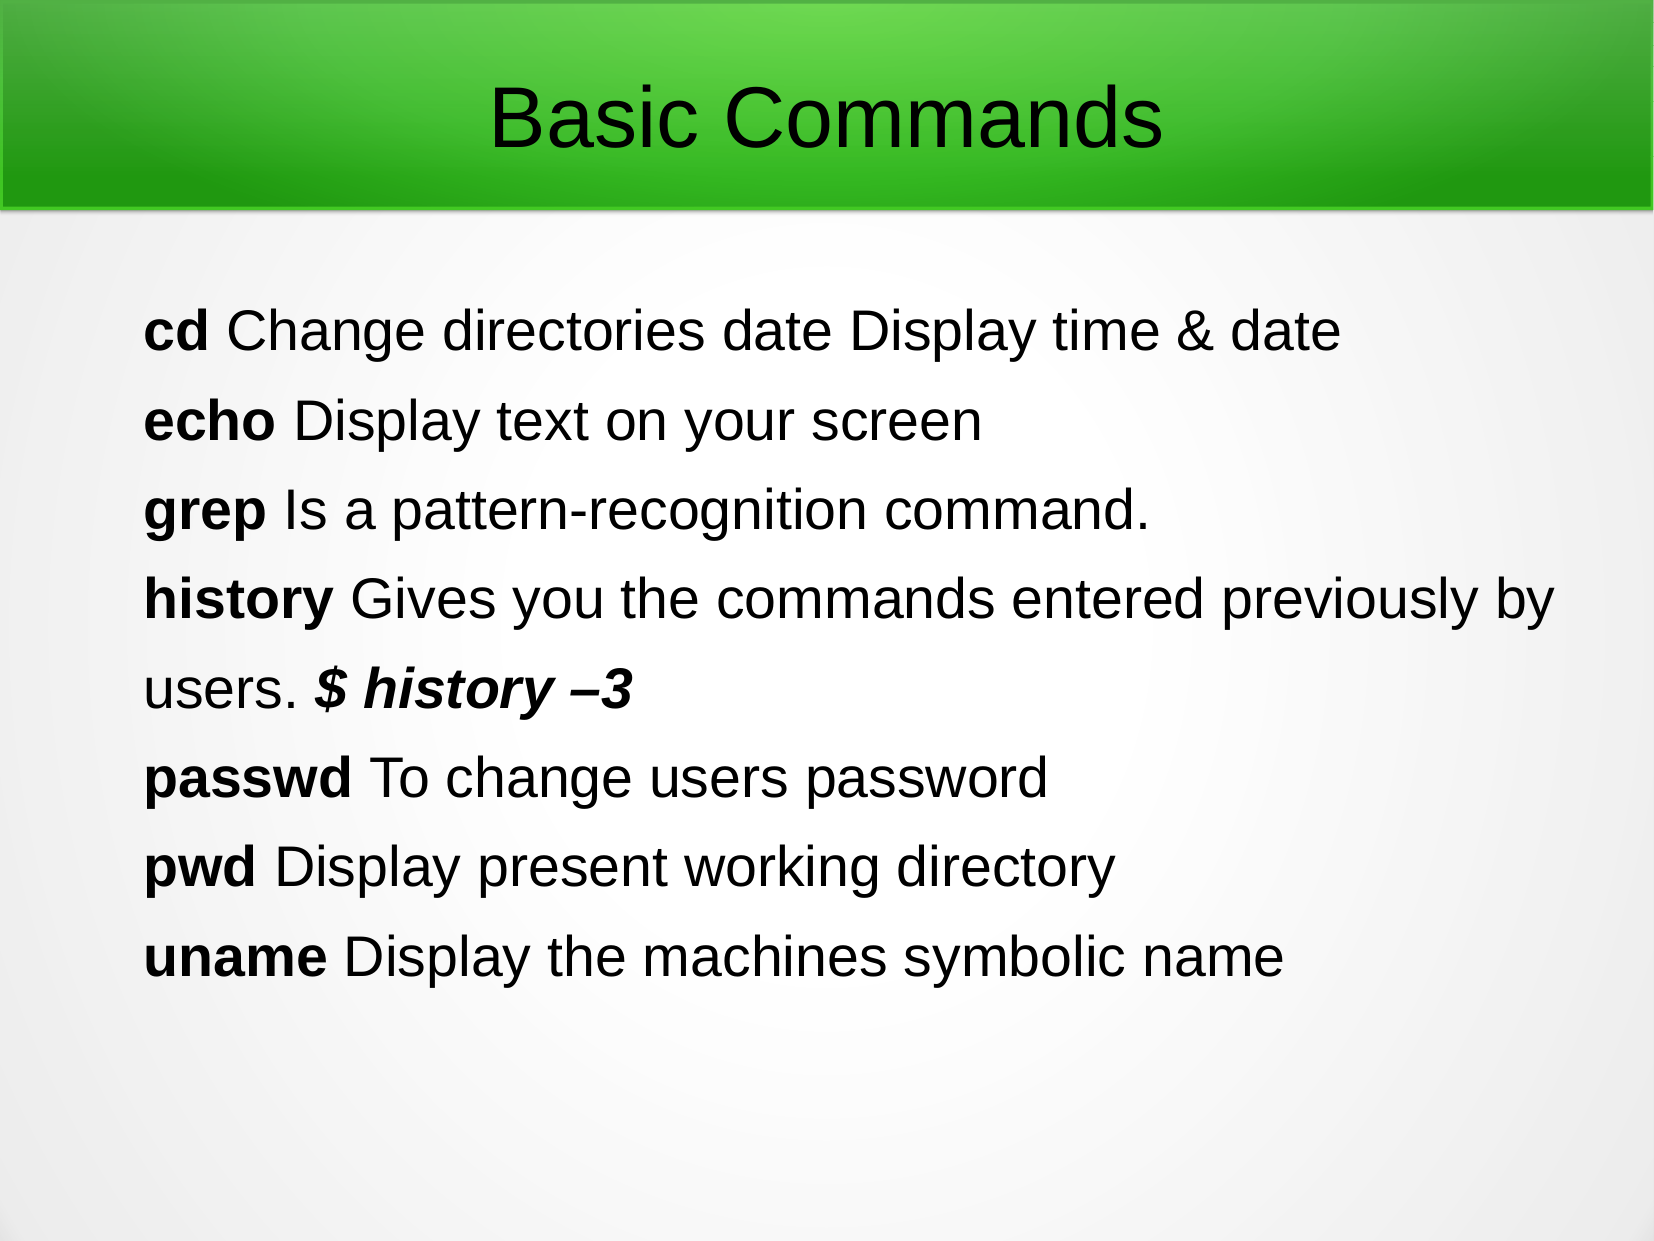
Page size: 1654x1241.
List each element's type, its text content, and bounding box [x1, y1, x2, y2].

list cd Change directories date Display time & date echo Display text on your screen grep Is a pattern-recognition command. history Gives you the commands entered previously by users. $ history –3 passwd To change users password pwd Display present working directory uname Display the machines symbolic name [82, 299, 1571, 1019]
title Basic Commands [82, 47, 1571, 189]
